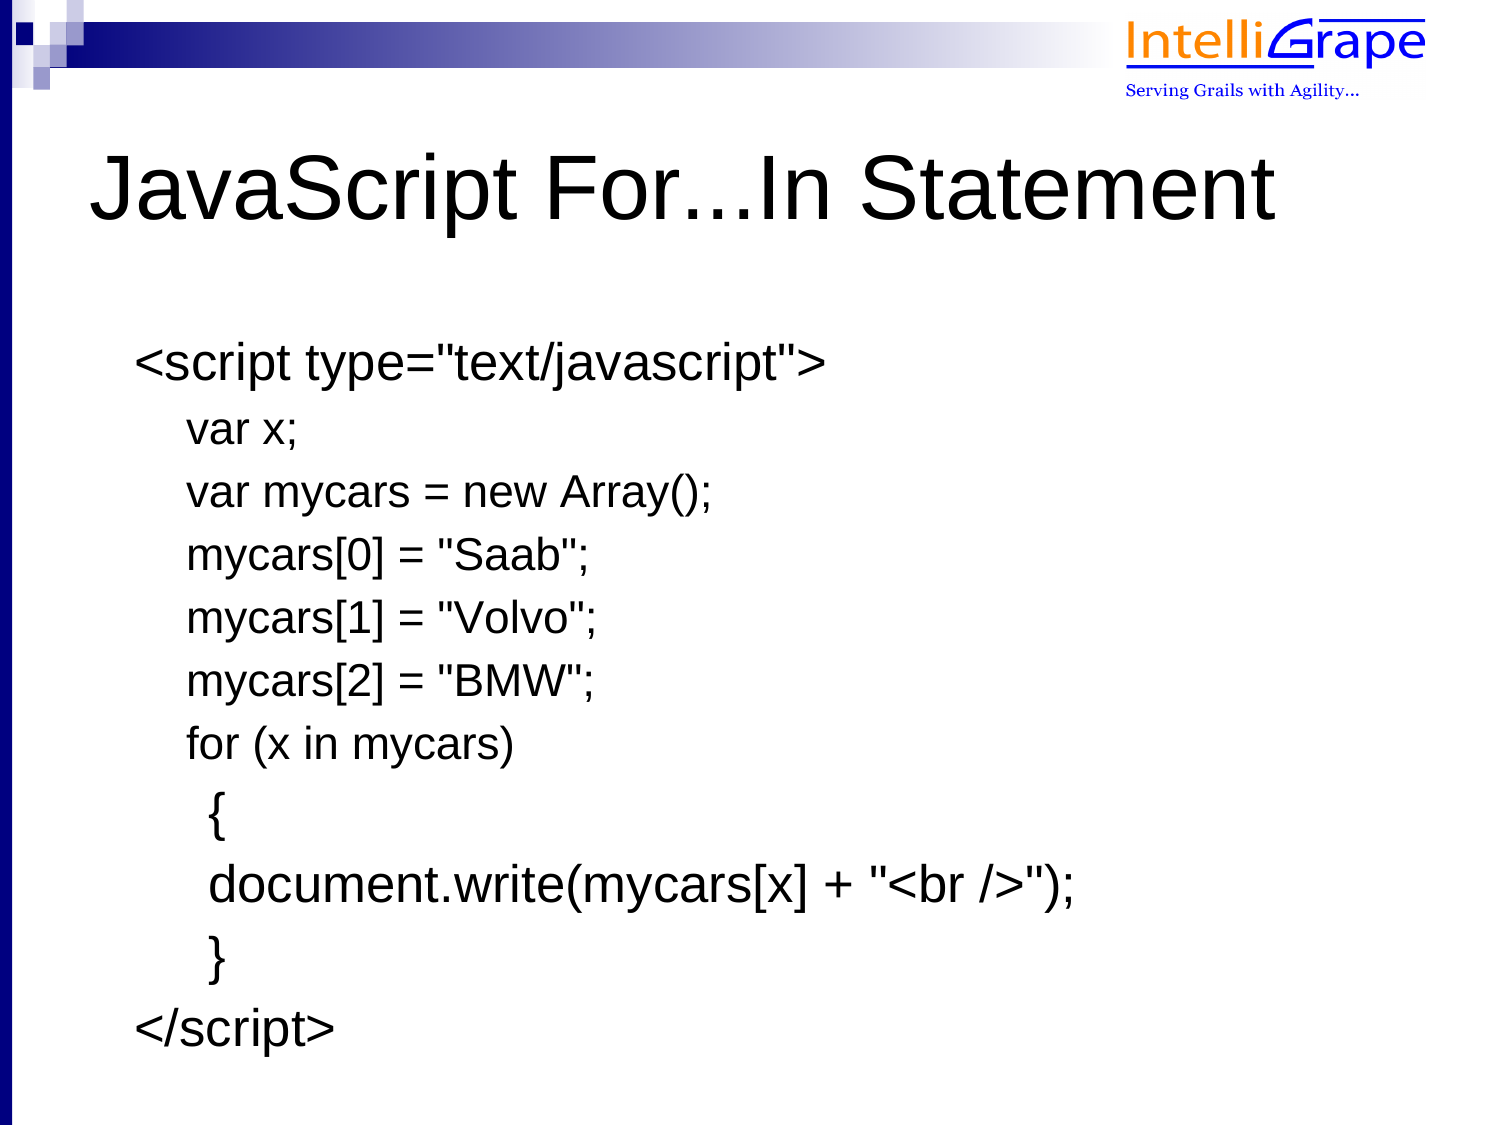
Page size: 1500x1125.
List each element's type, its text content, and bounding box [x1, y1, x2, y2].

title JavaScript For...In Statement [75, 74, 1426, 301]
picture [1125, 12, 1425, 74]
list <script type="text/javascript"> var x; var mycars = new Array(); mycars[0] = "Saab"; mycars[1] = "Volvo"; mycars[2] = "BMW"; for (x in mycars) { document.write(mycars[x] + "<br />"); } </script> [75, 324, 1426, 1068]
